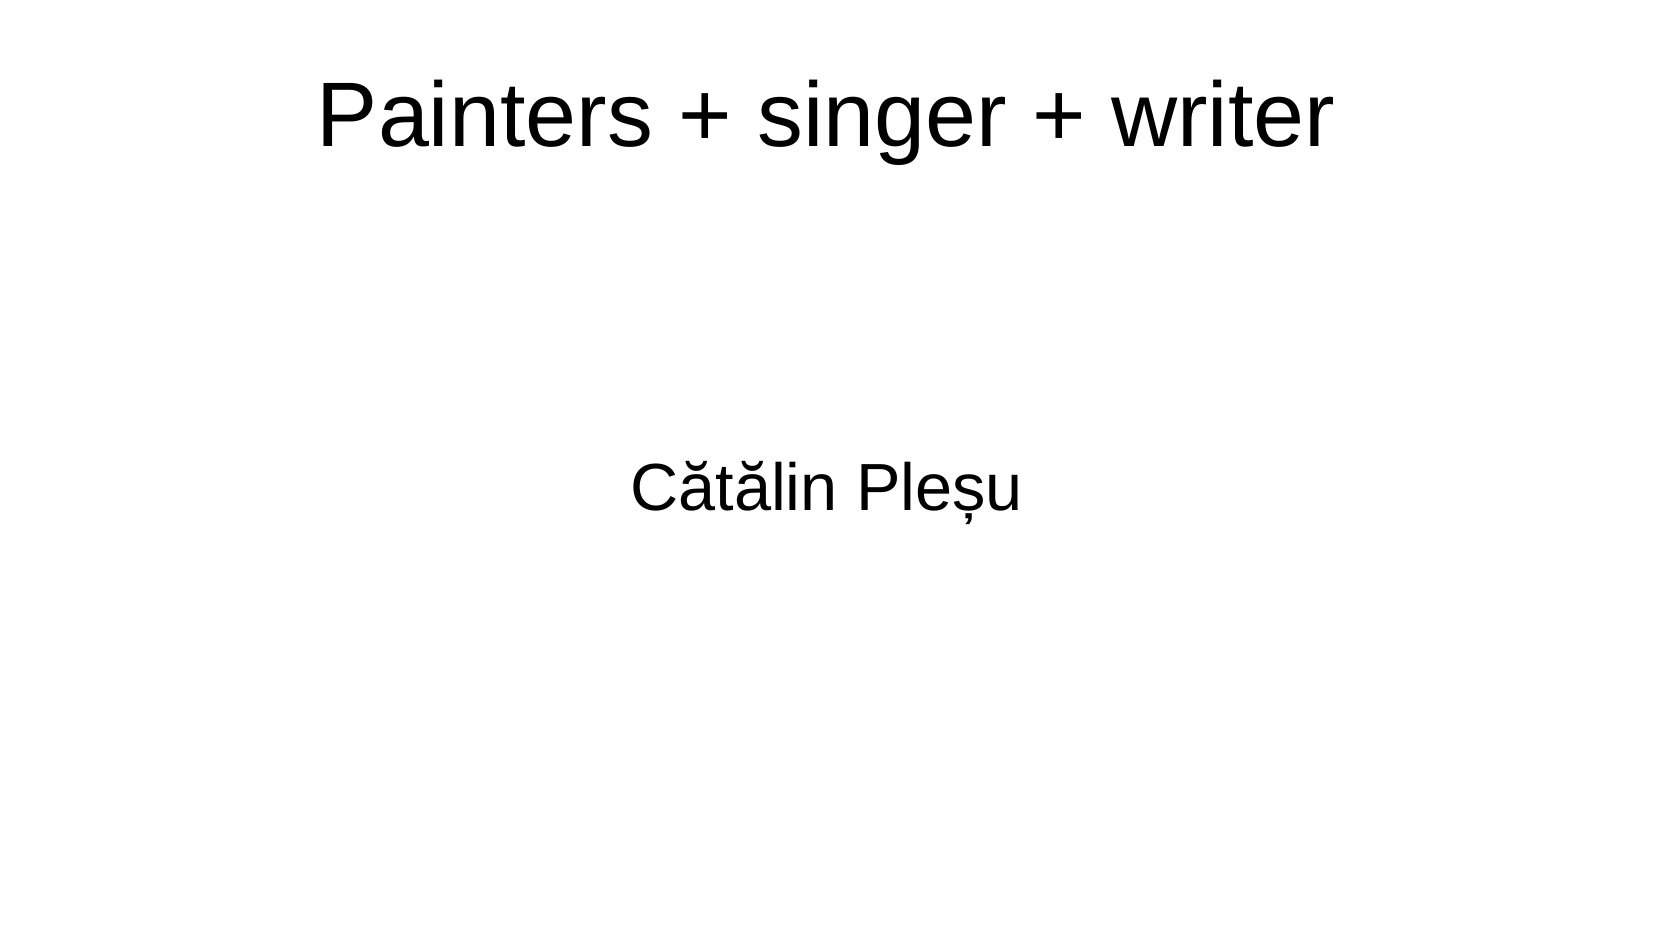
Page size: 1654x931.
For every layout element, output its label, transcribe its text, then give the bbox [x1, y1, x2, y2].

title Painters + singer + writer [82, 37, 1571, 193]
subtitle Cătălin Pleșu [82, 217, 1571, 758]
